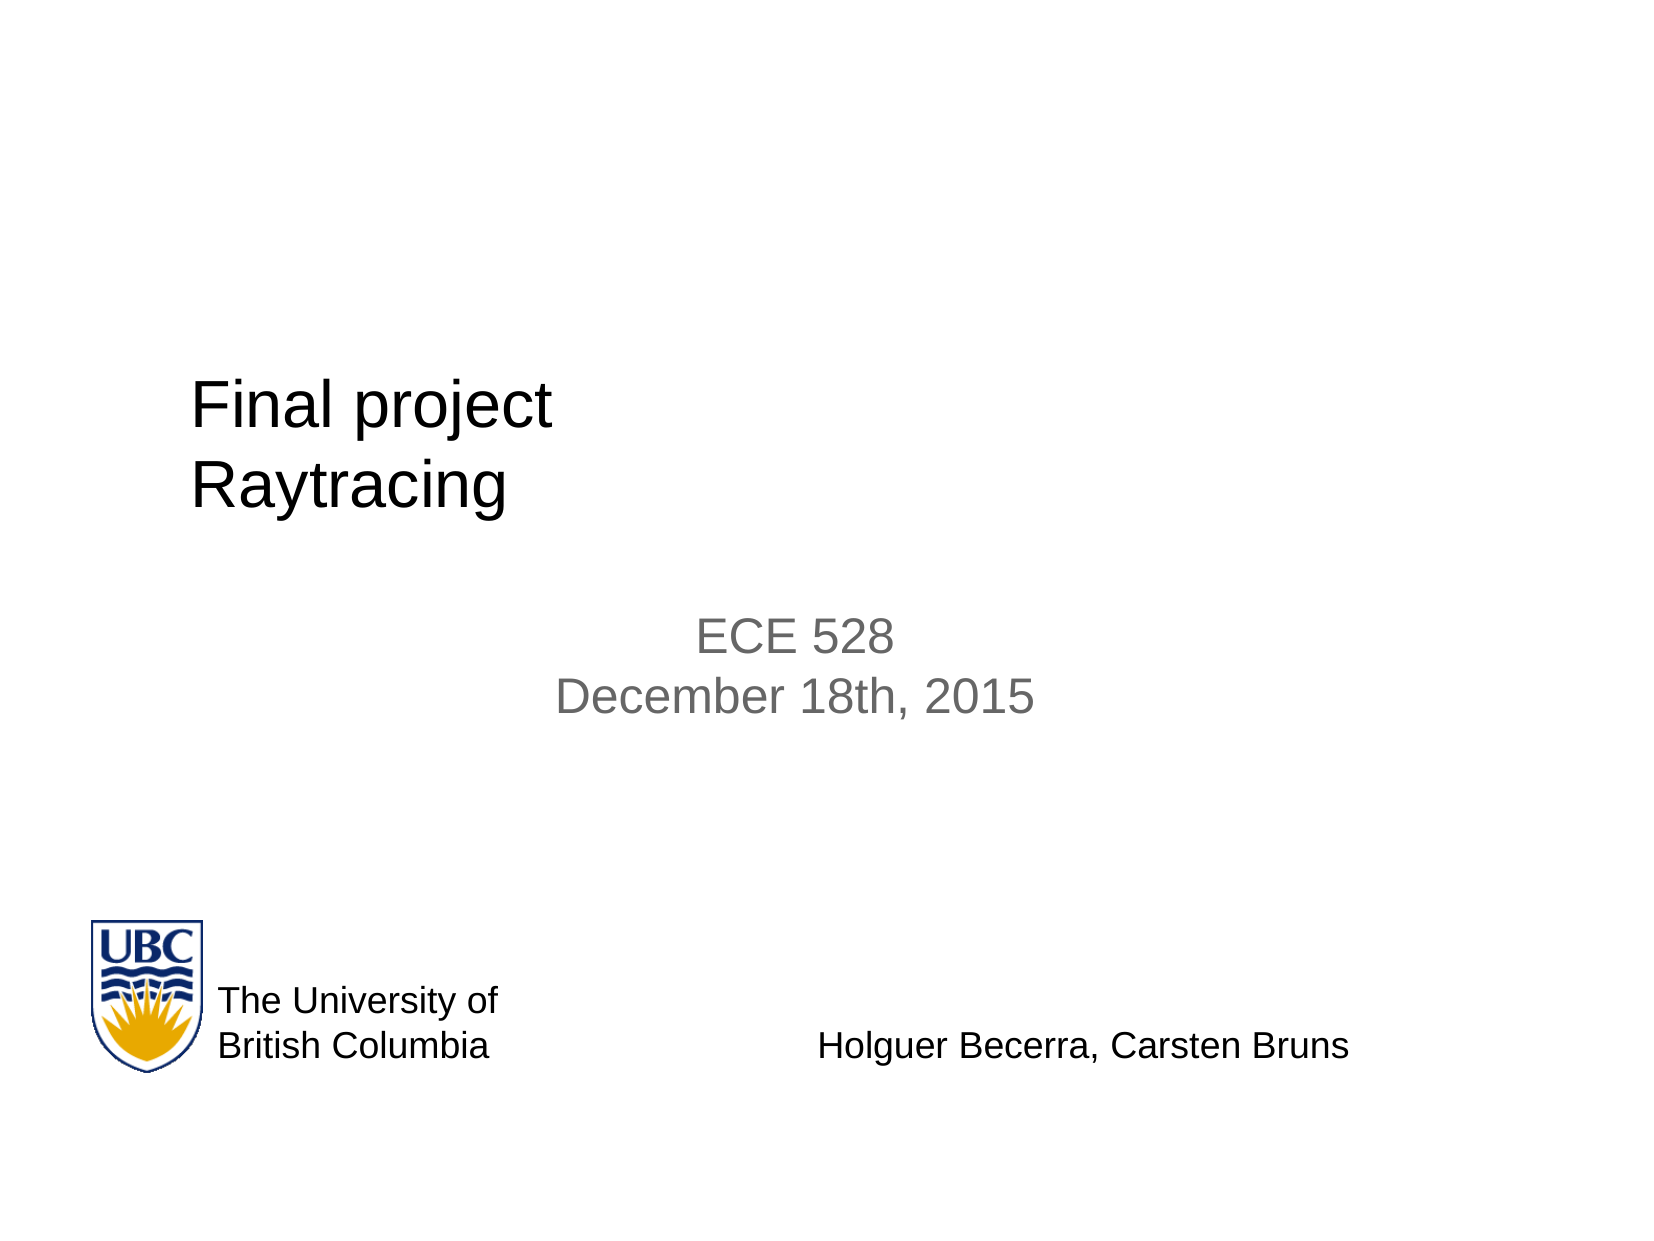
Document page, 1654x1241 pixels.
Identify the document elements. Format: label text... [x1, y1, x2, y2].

title Final project Raytracing [140, 319, 1416, 561]
picture [90, 920, 203, 1074]
text_box ECE 528 December 18th, 2015 [252, 607, 1303, 968]
text_box The University of British Columbia Holguer Becerra, Carsten Bruns [203, 968, 1491, 1074]
